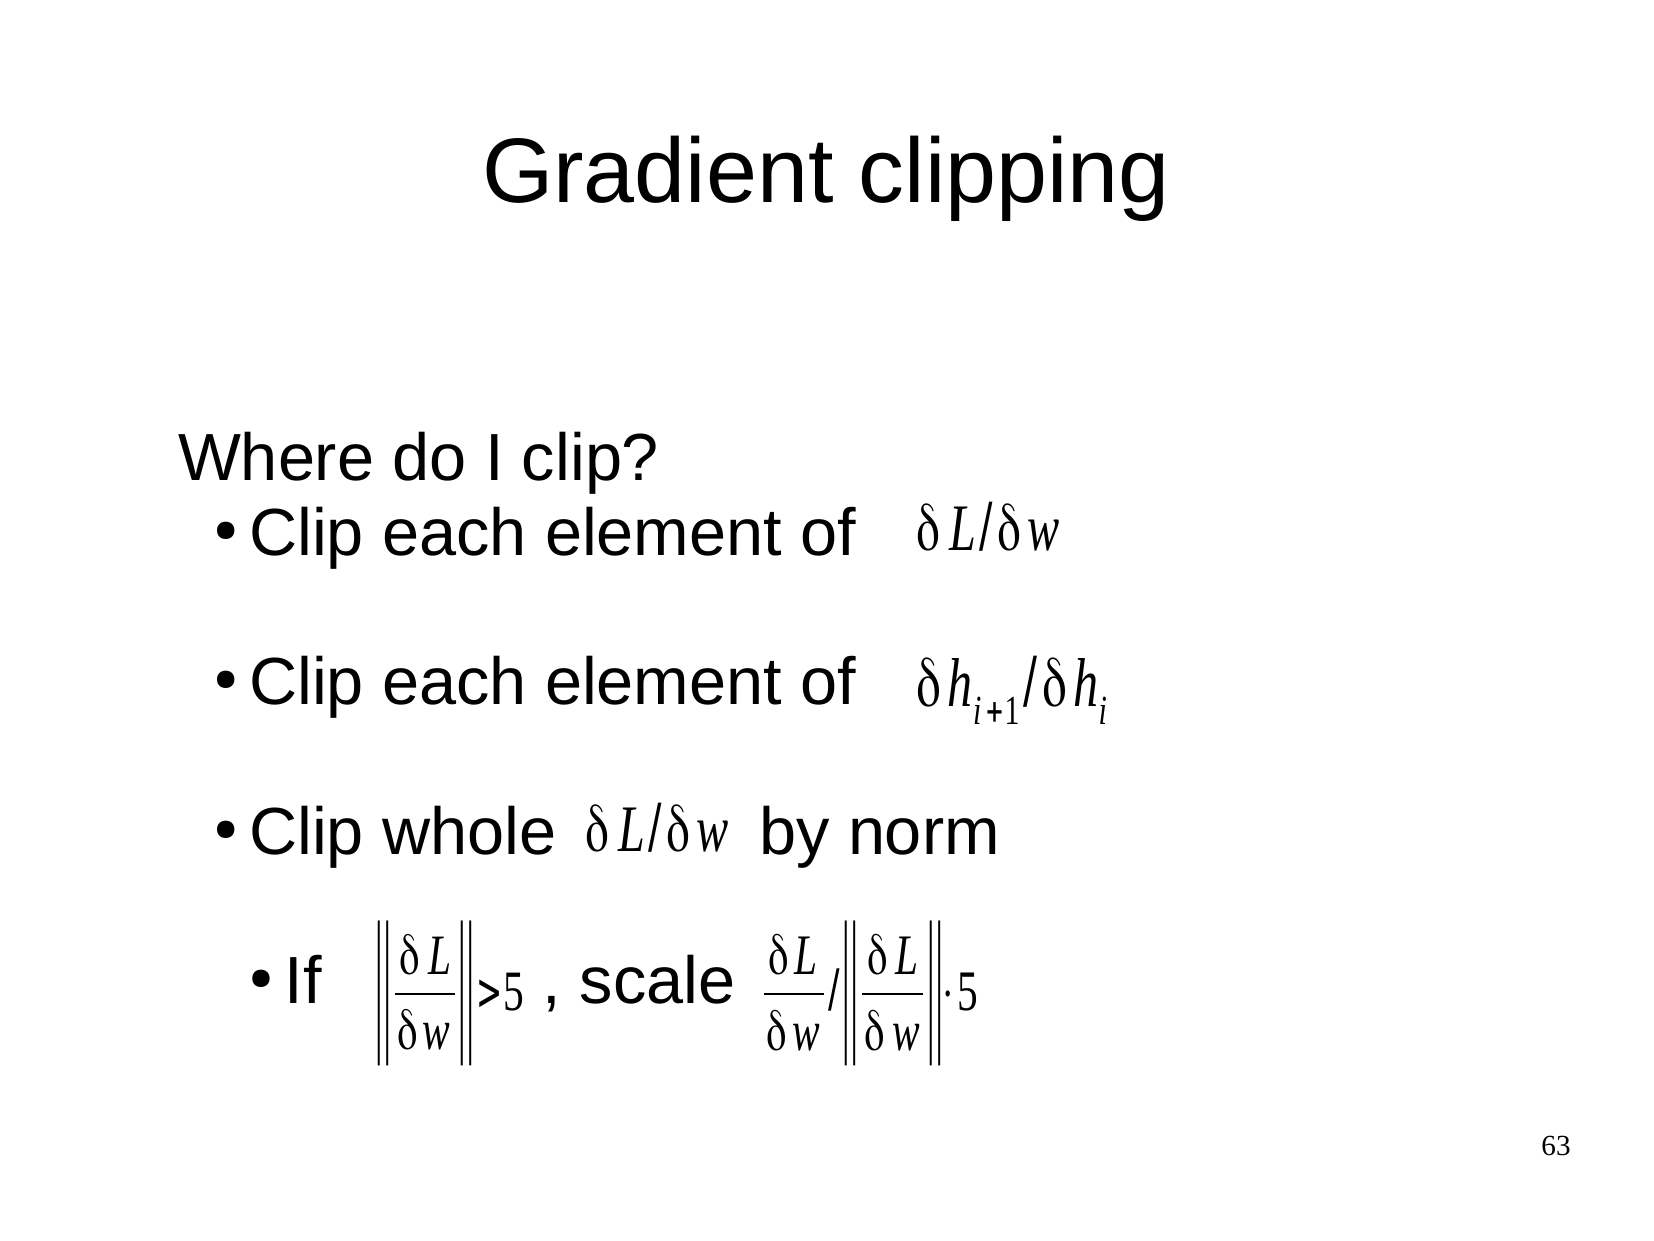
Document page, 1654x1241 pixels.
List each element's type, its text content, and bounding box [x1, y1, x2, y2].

chart [573, 793, 745, 868]
title Gradient clipping [82, 67, 1571, 275]
chart [904, 646, 1121, 735]
chart [750, 917, 988, 1069]
text_box Where do I clip? Clip each element of Clip each element of Clip whole by norm If , scale [178, 419, 1571, 1019]
chart [904, 492, 1075, 567]
chart [360, 917, 535, 1069]
